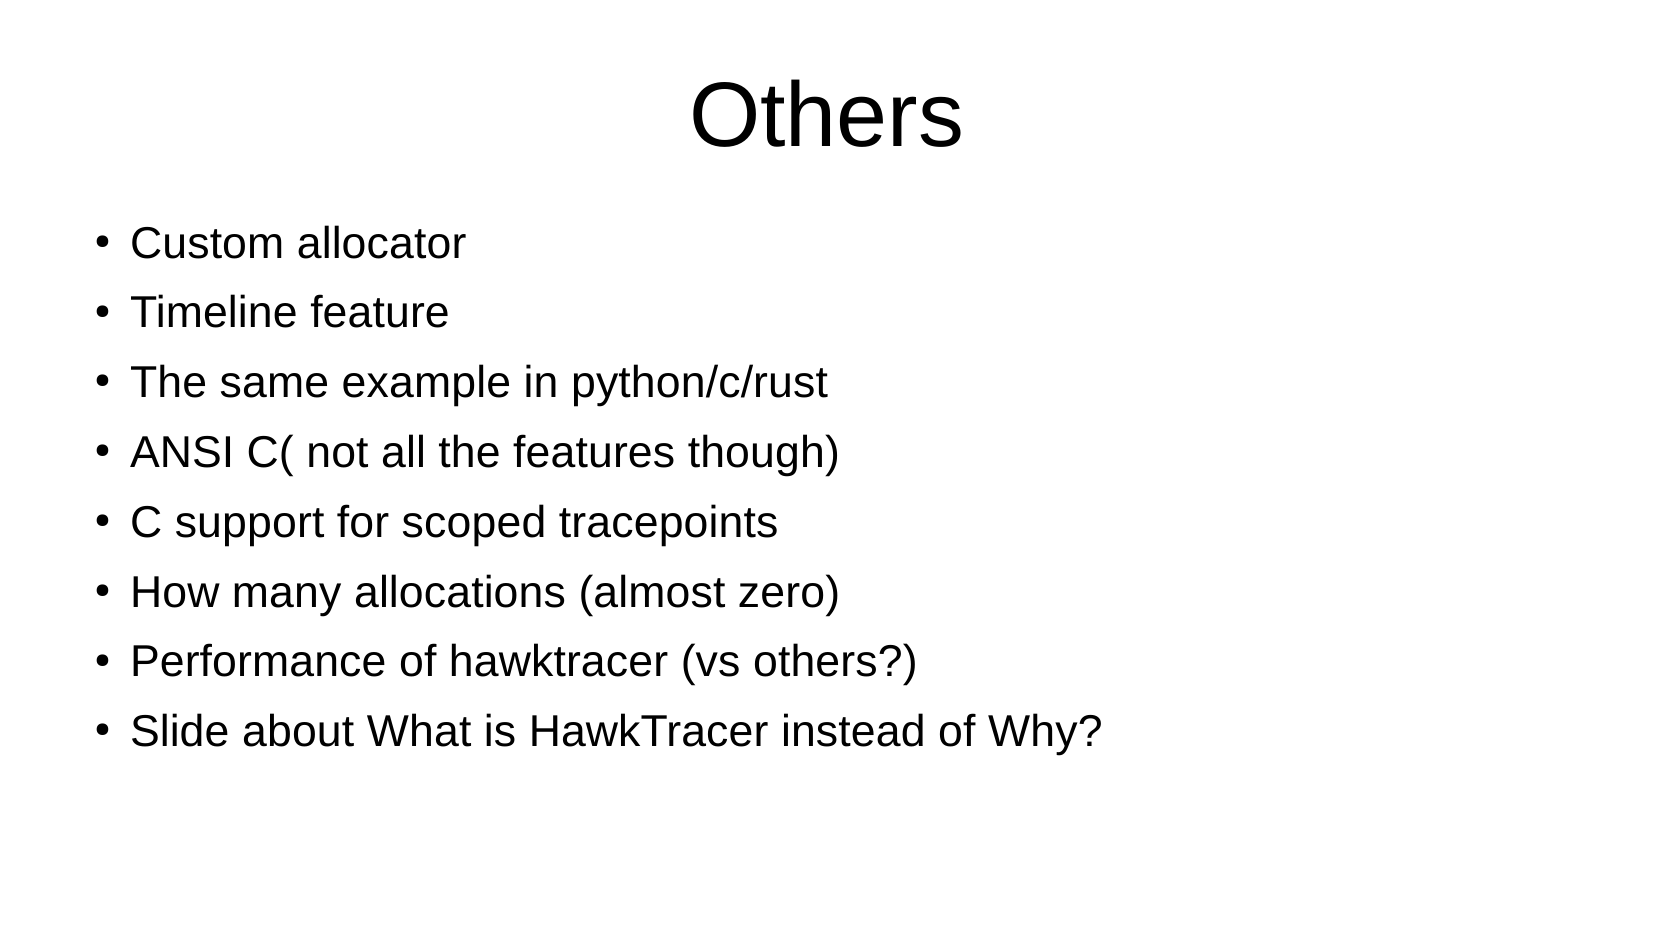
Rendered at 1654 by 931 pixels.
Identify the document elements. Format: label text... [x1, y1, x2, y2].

title Others [82, 37, 1571, 193]
list Custom allocator Timeline feature The same example in python/c/rust ANSI C( not all the features though) C support for scoped tracepoints How many allocations (almost zero) Performance of hawktracer (vs others?) Slide about What is HawkTracer instead of Why? [82, 217, 1571, 758]
